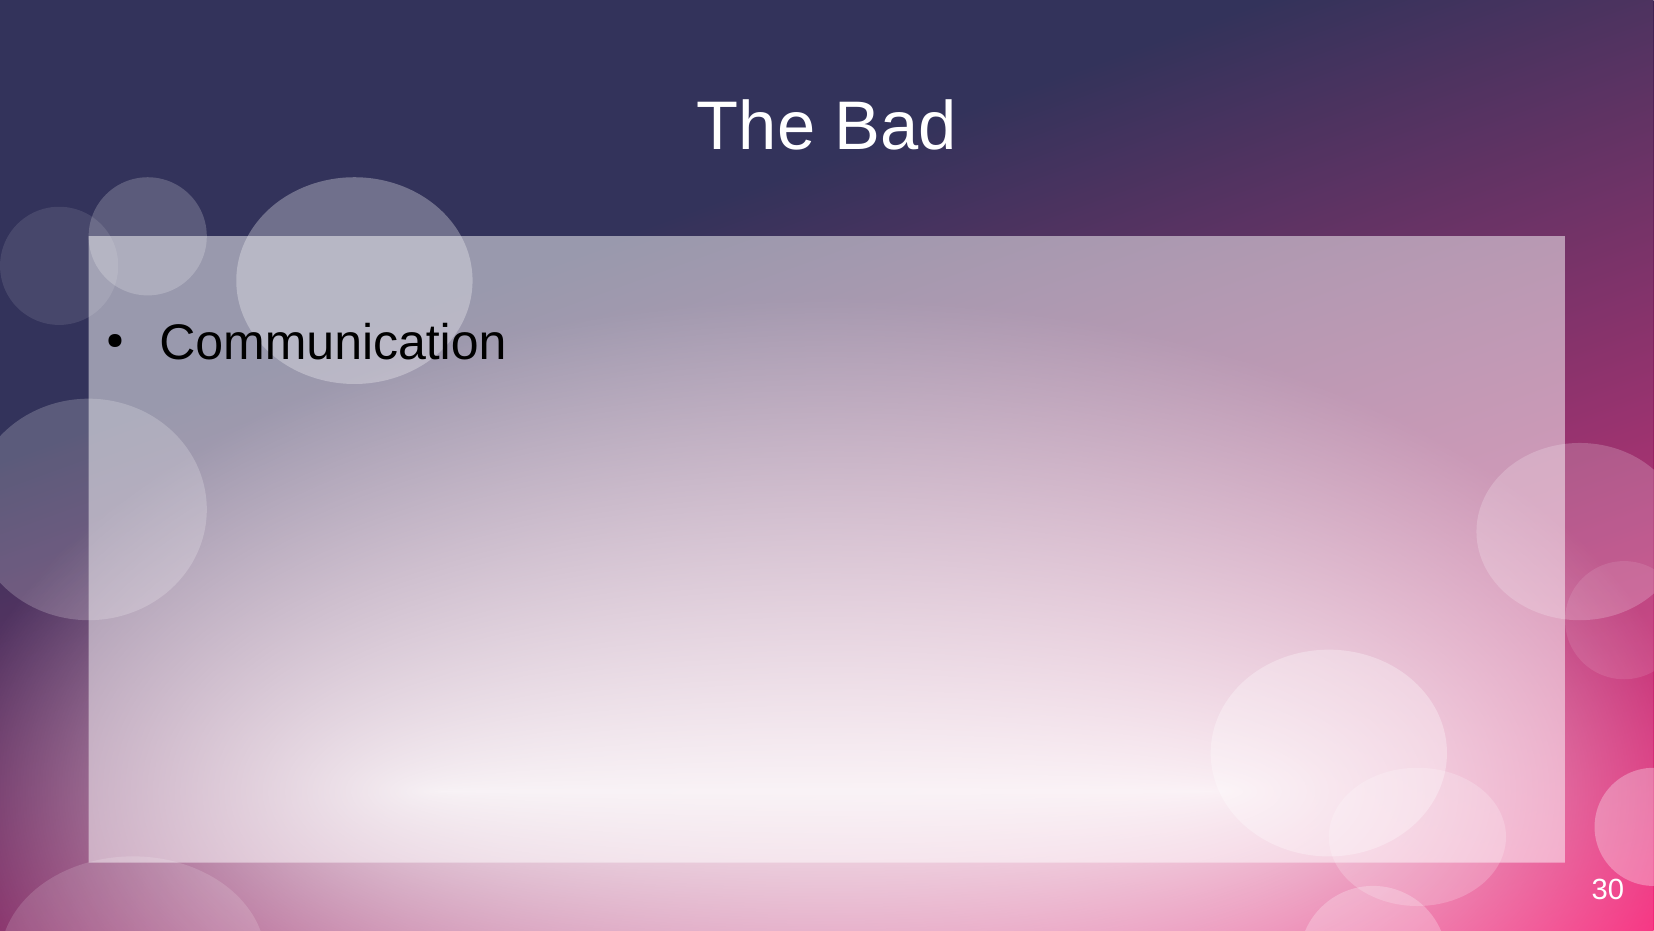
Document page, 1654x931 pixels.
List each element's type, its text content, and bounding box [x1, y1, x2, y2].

title The Bad [88, 44, 1565, 207]
list Communication [88, 236, 1565, 863]
